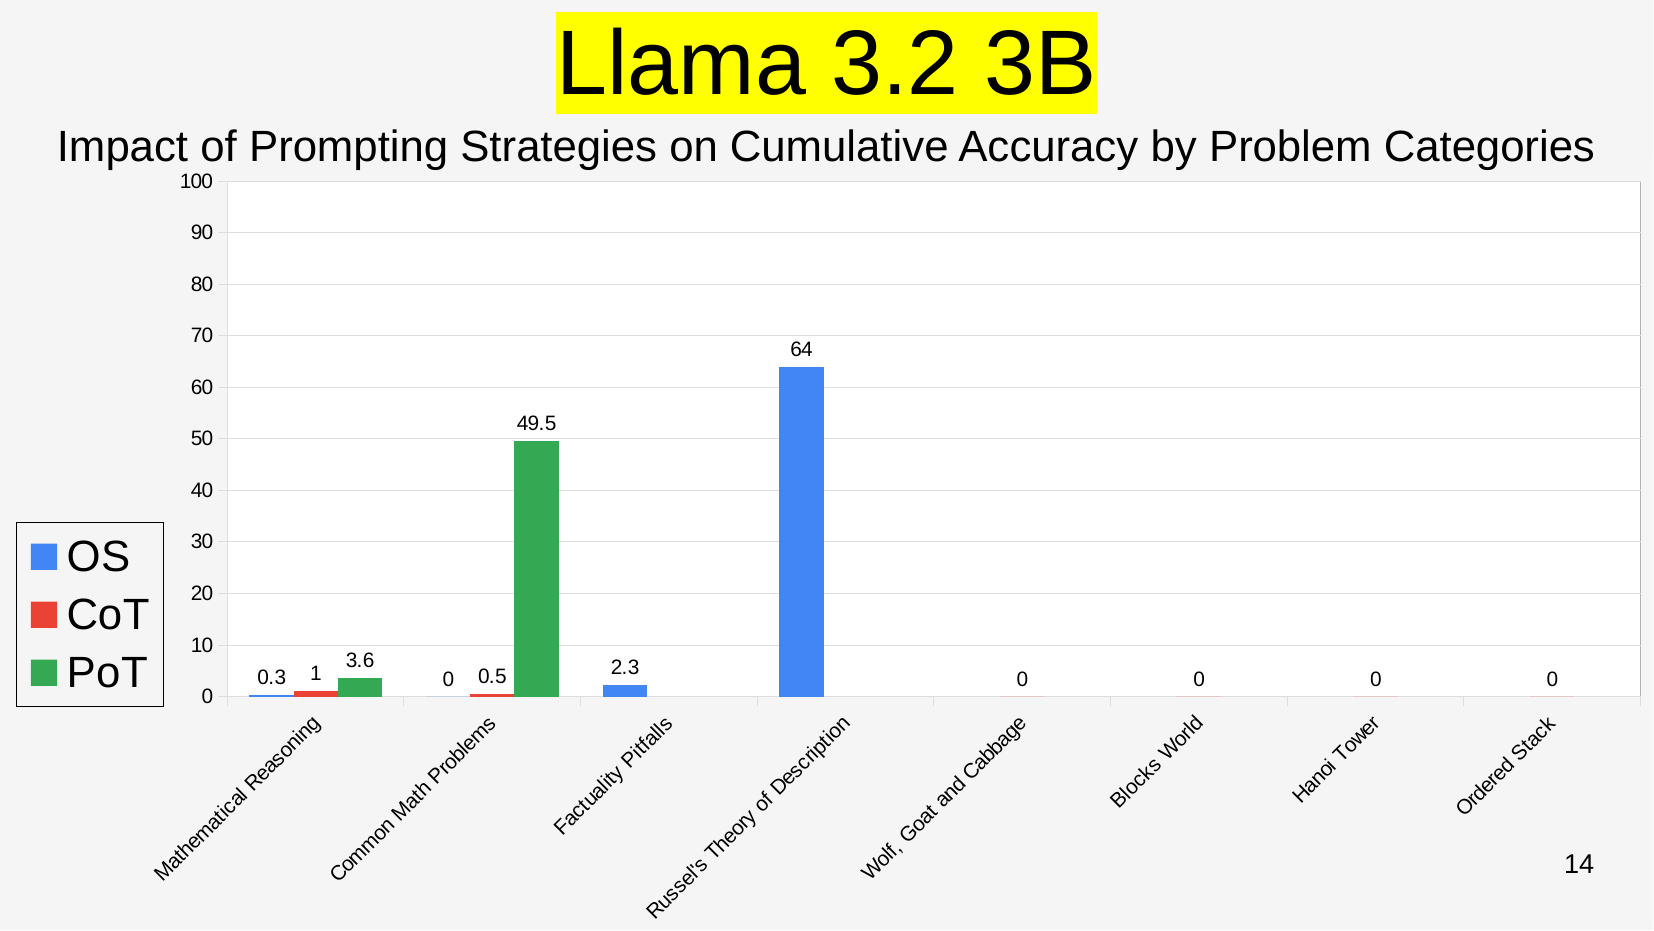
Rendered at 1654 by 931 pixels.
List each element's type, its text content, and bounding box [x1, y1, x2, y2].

chart [2, 177, 1654, 926]
title Llama 3.2 3B [82, 0, 1571, 114]
title Impact of Prompting Strategies on Cumulative Accuracy by Problem Categories [0, 114, 1654, 177]
title 14 [1549, 835, 1609, 892]
